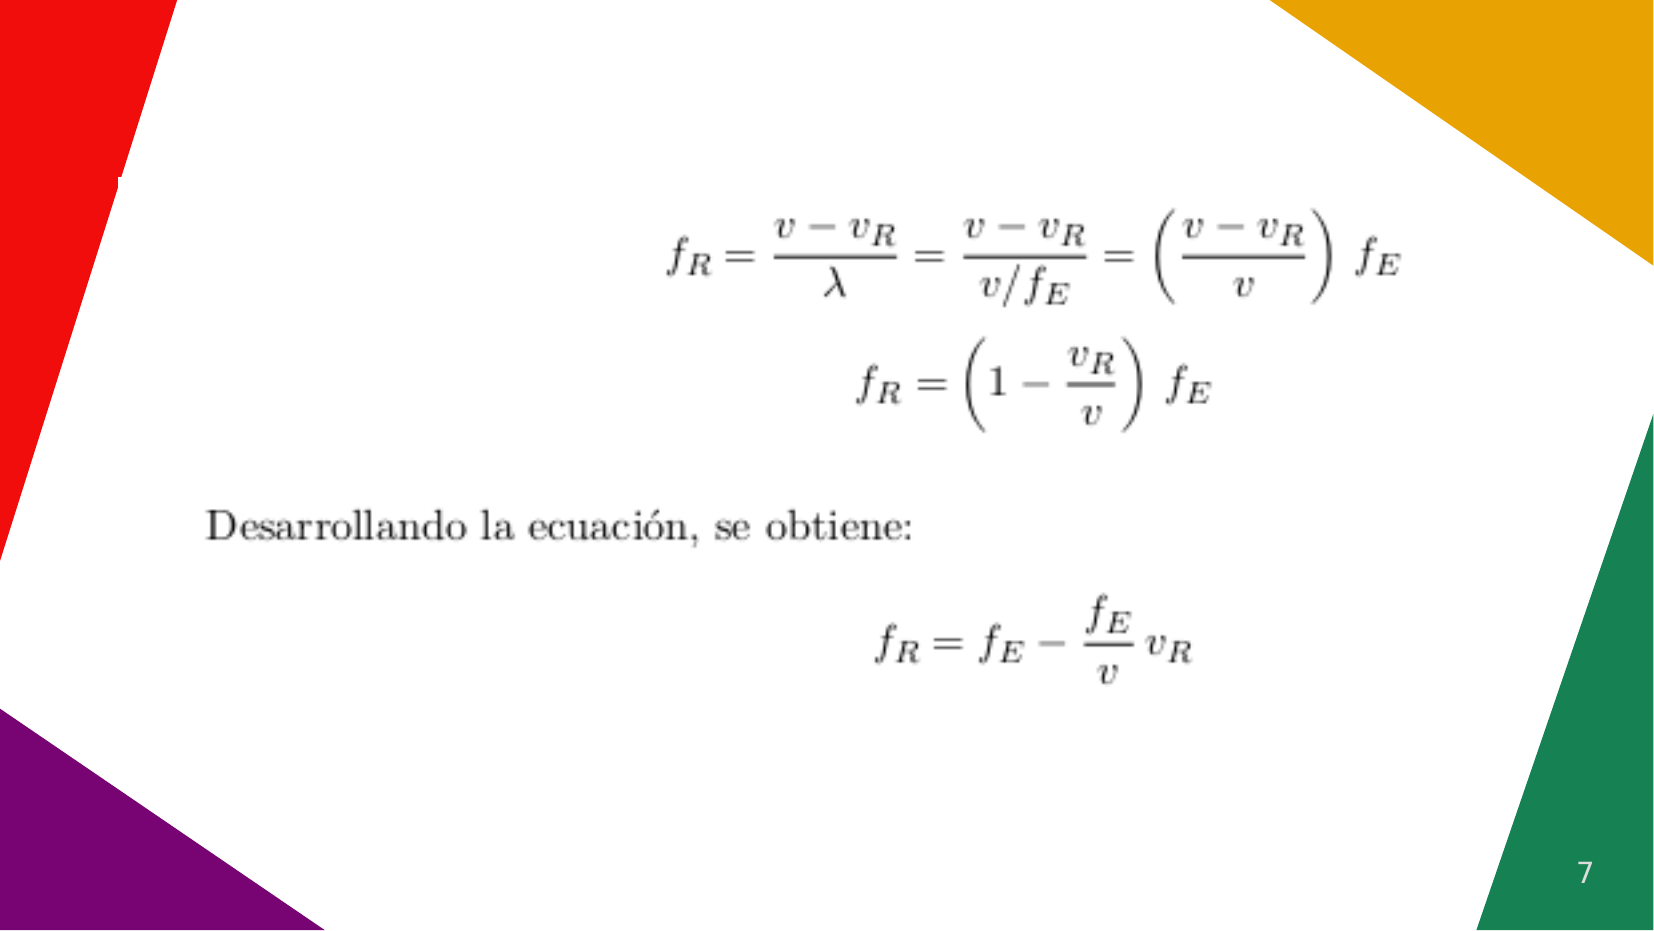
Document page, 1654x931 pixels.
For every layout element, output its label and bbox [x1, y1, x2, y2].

picture [118, 177, 1506, 722]
